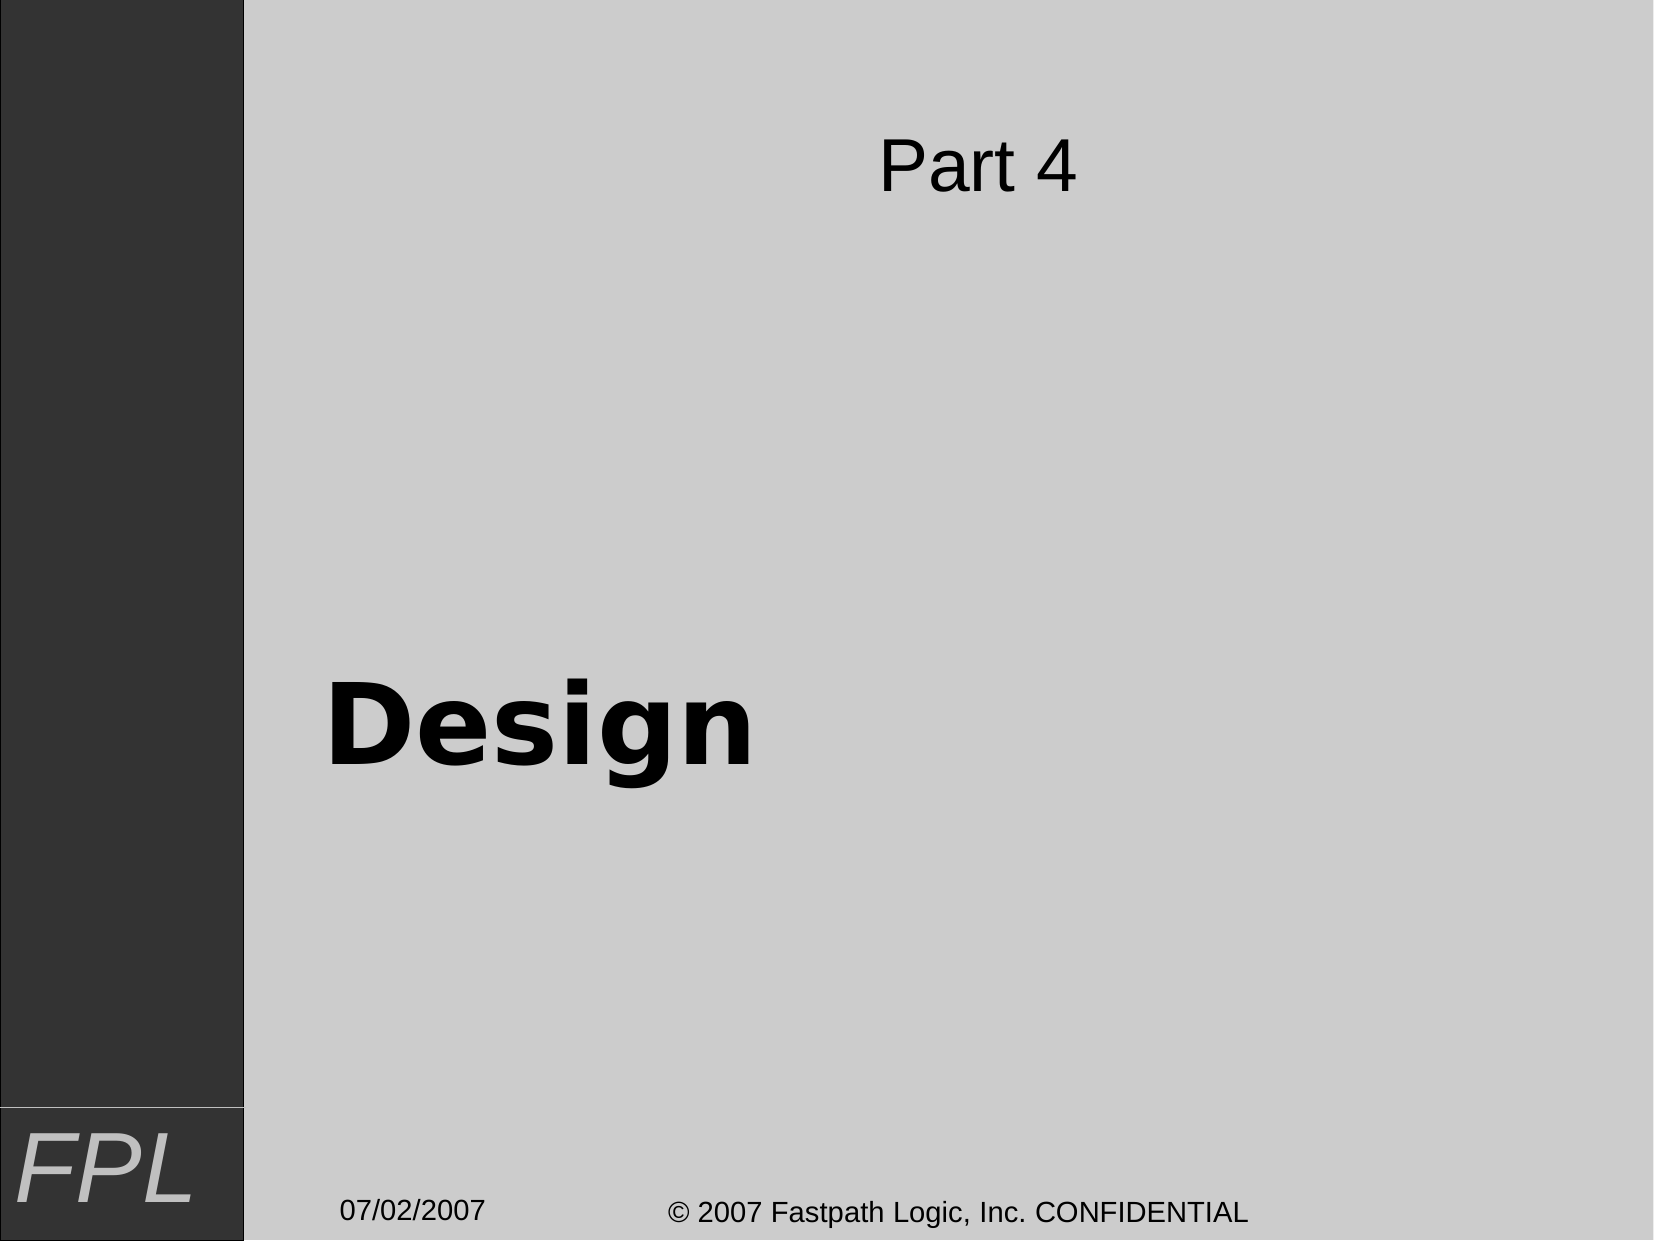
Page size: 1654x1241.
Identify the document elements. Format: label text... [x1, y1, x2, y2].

title Part 4 [427, 57, 1530, 272]
subtitle Design [322, 272, 1635, 1179]
